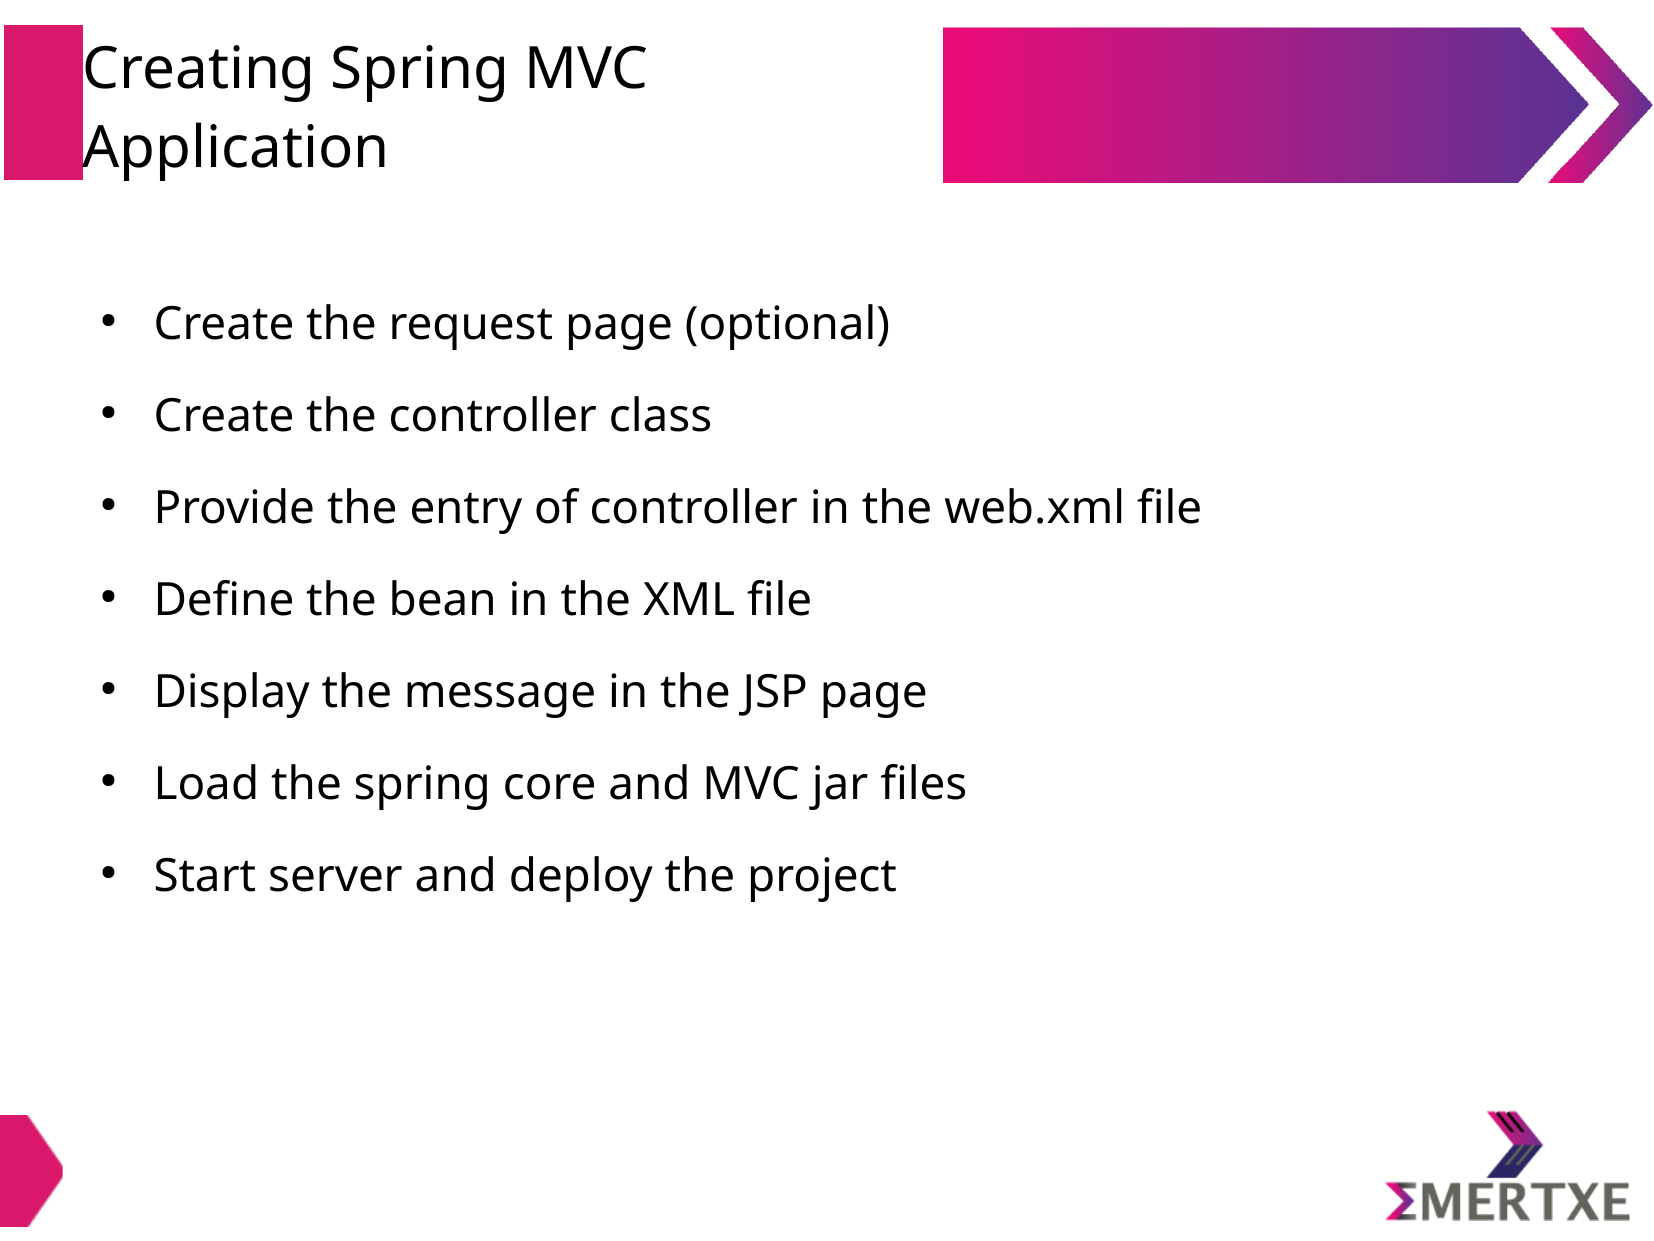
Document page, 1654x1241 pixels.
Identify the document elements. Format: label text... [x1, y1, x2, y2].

title Creating Spring MVC Application [82, 2, 1571, 210]
picture [1385, 1107, 1631, 1221]
list Create the request page (optional) Create the controller class Provide the entry of controller in the web.xml file Define the bean in the XML file Display the message in the JSP page Load the spring core and MVC jar files Start server and deploy the project [82, 290, 1571, 1010]
picture [1571, 27, 1653, 183]
